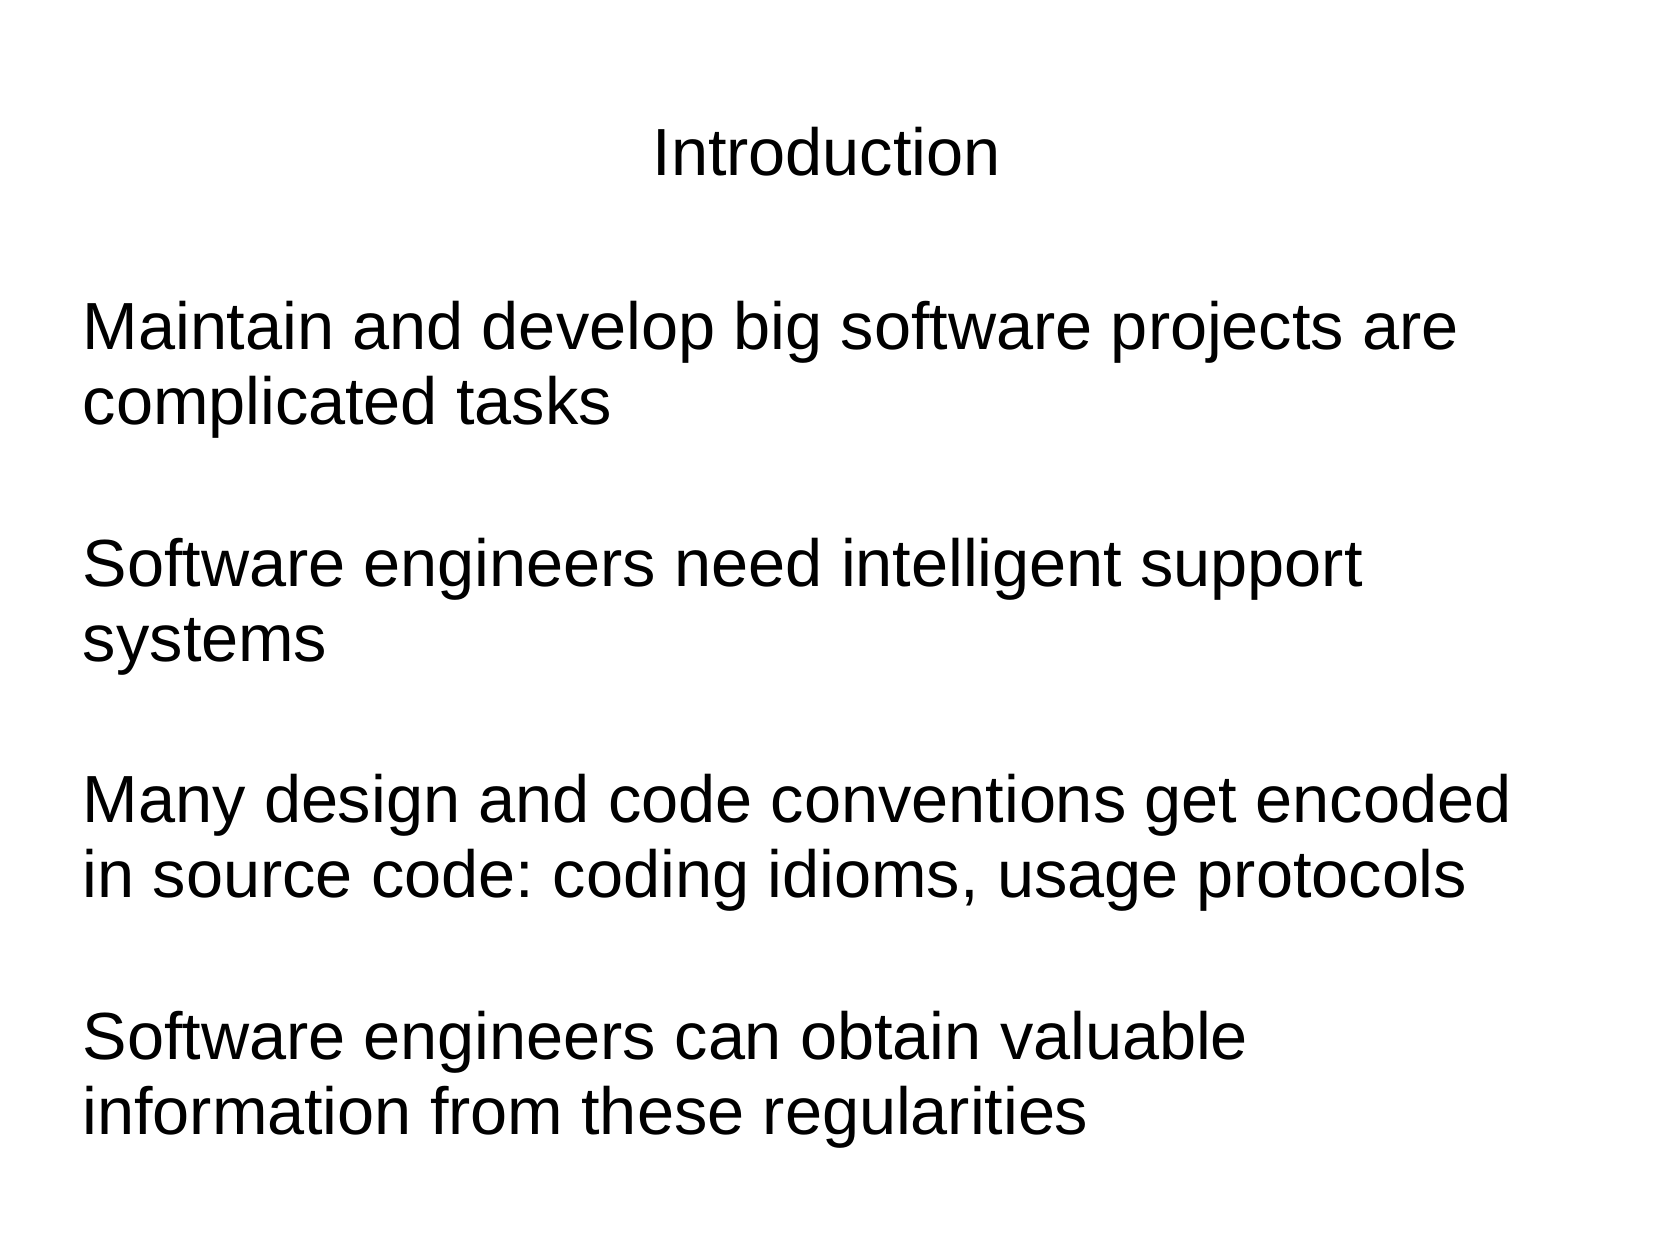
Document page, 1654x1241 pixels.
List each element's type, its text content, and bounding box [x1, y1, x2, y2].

title Introduction [82, 49, 1571, 257]
list Maintain and develop big software projects are complicated tasks Software engineers need intelligent support systems Many design and code conventions get encoded in source code: coding idioms, usage protocols Software engineers can obtain valuable information from these regularities [82, 289, 1571, 1171]
